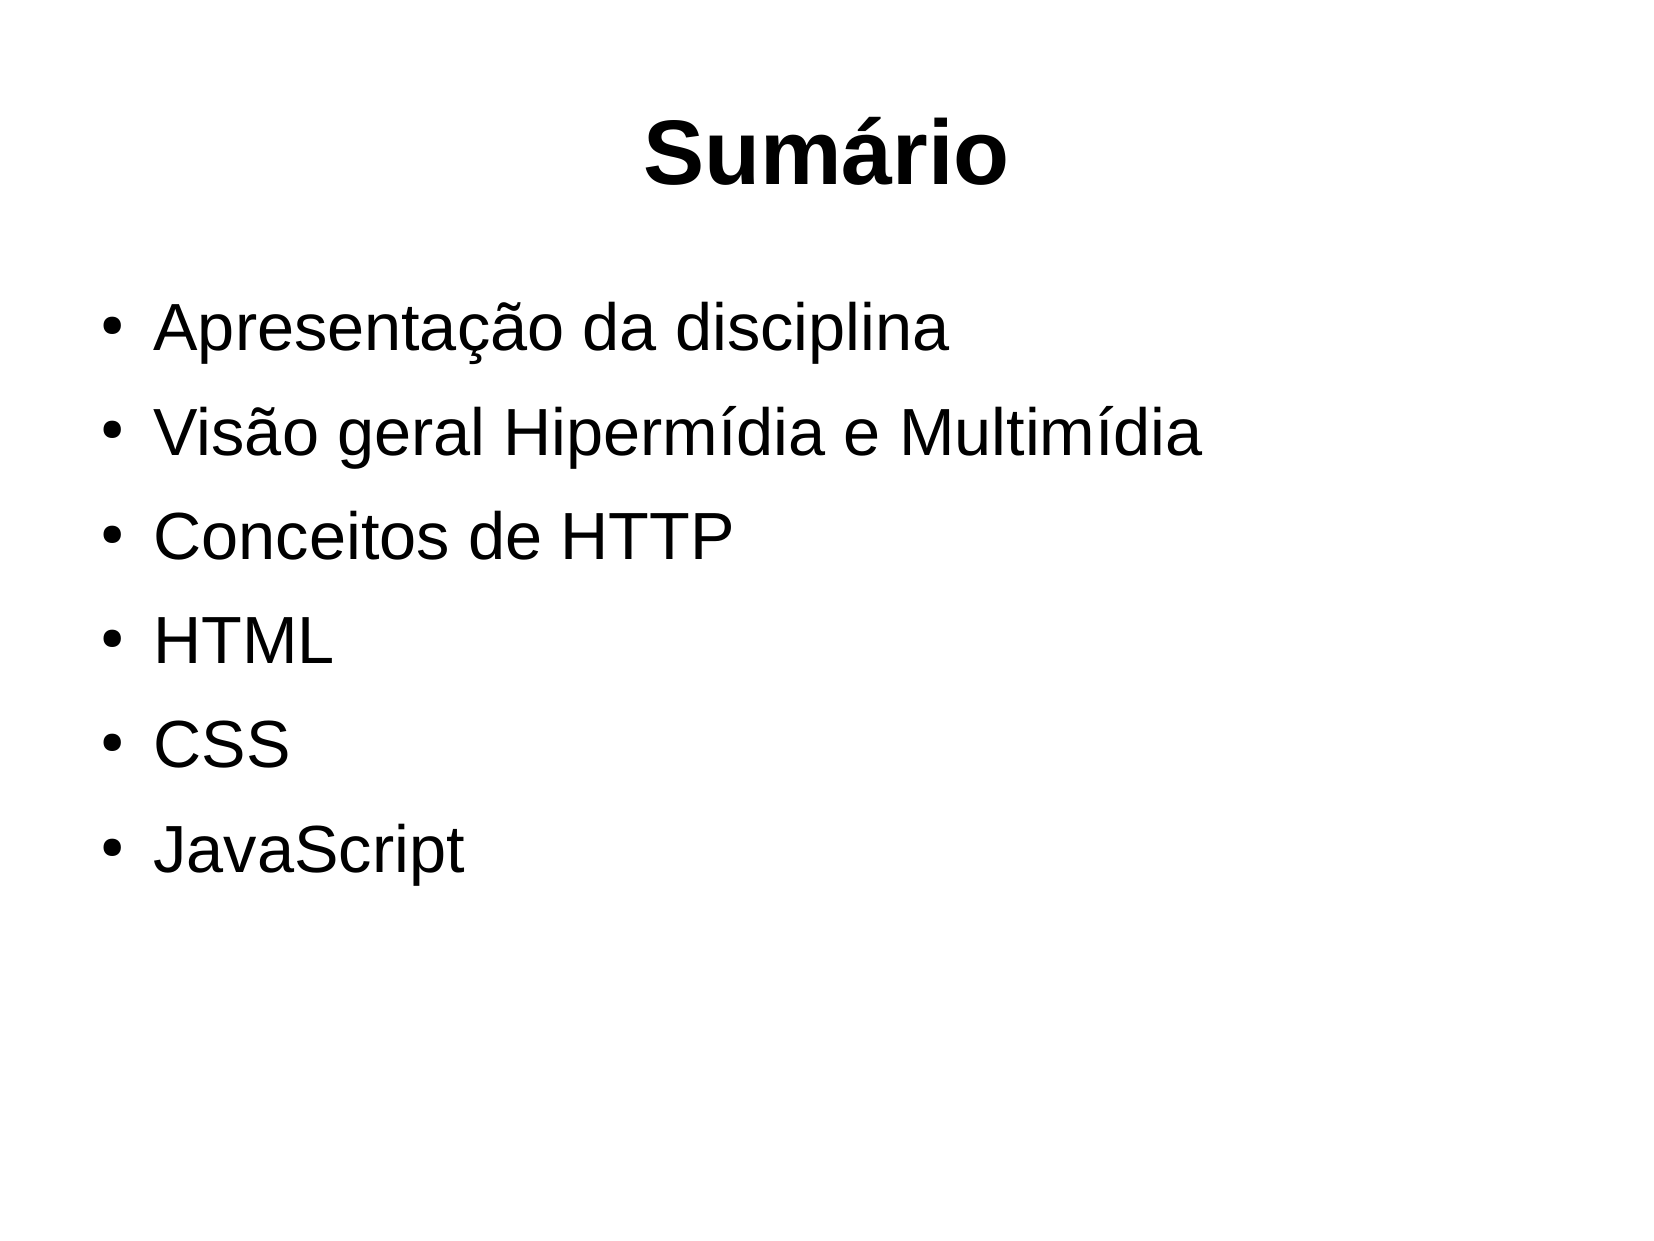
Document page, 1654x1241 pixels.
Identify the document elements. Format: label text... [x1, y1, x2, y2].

title Sumário [82, 49, 1571, 257]
list Apresentação da disciplina Visão geral Hipermídia e Multimídia Conceitos de HTTP HTML CSS JavaScript [82, 290, 1571, 1010]
